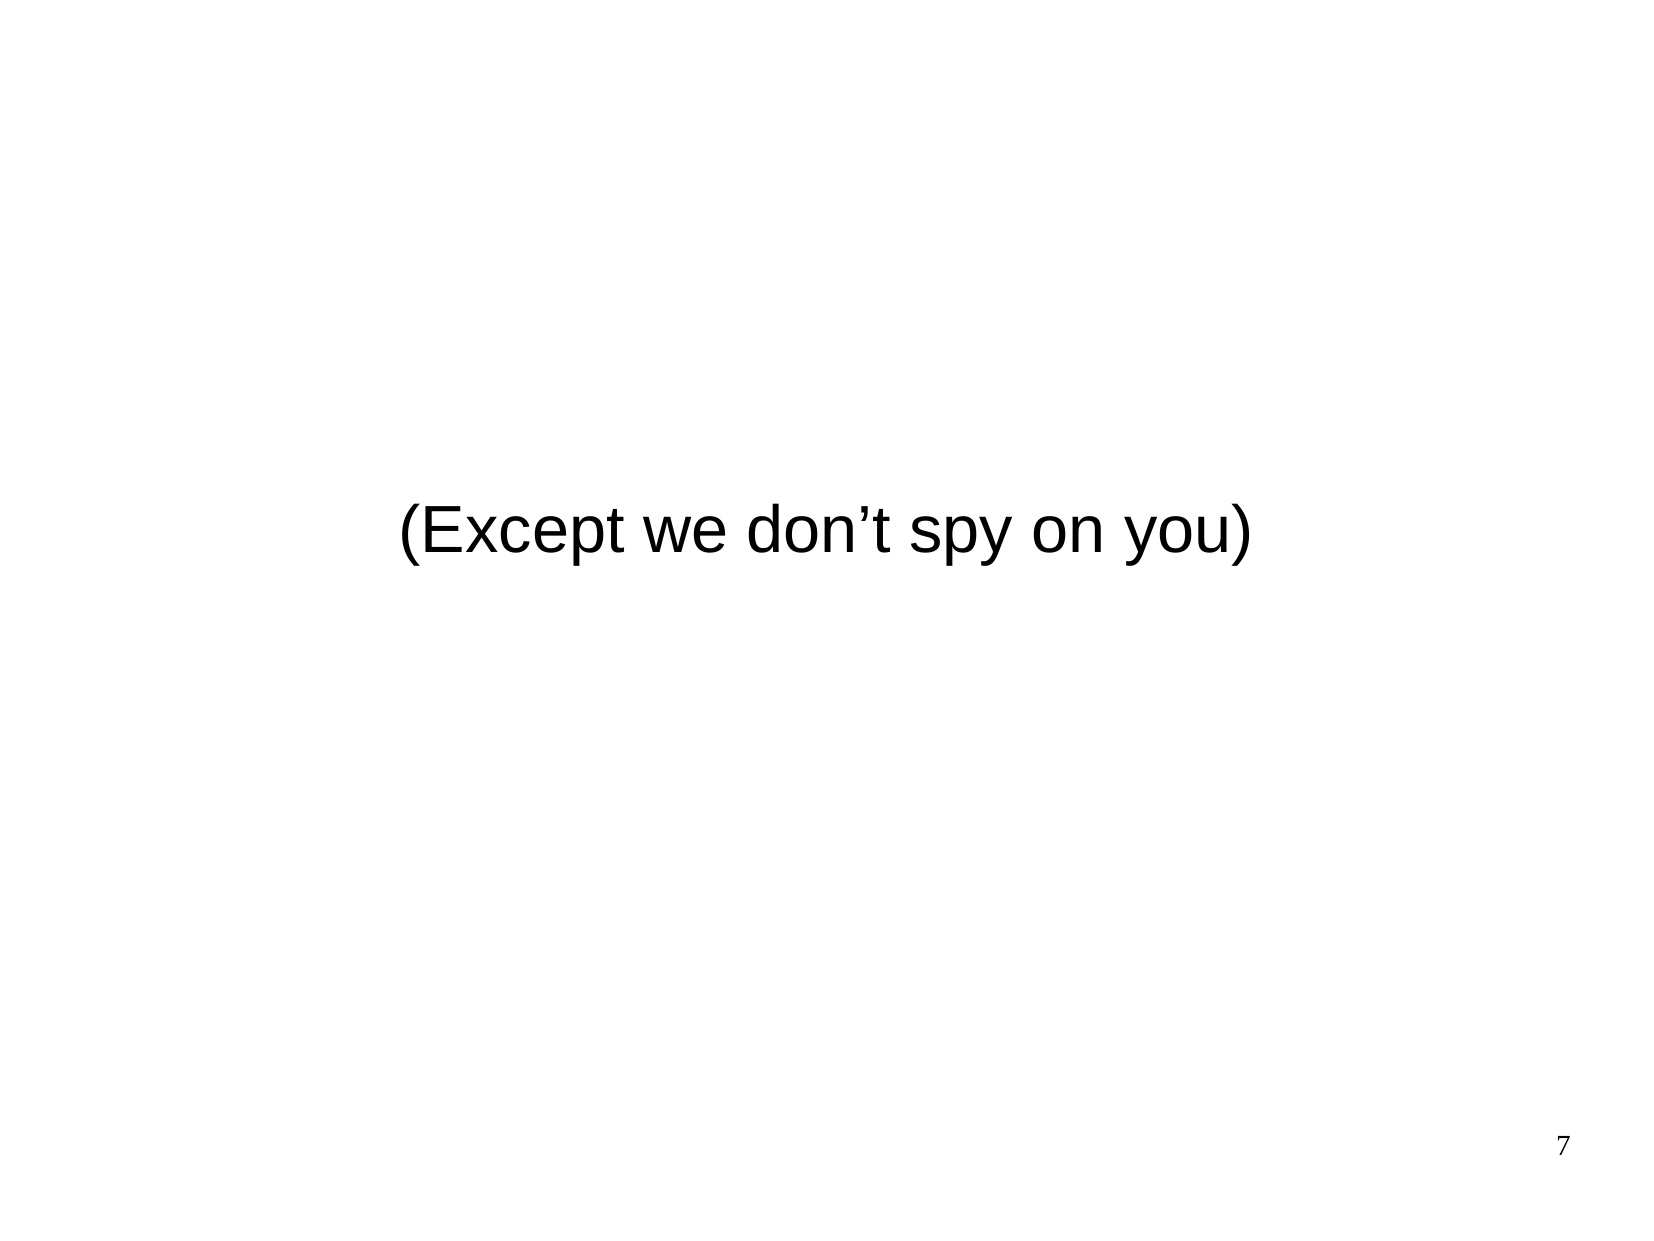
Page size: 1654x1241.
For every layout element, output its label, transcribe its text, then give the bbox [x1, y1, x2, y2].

subtitle (Except we don’t spy on you) [82, 49, 1571, 1010]
